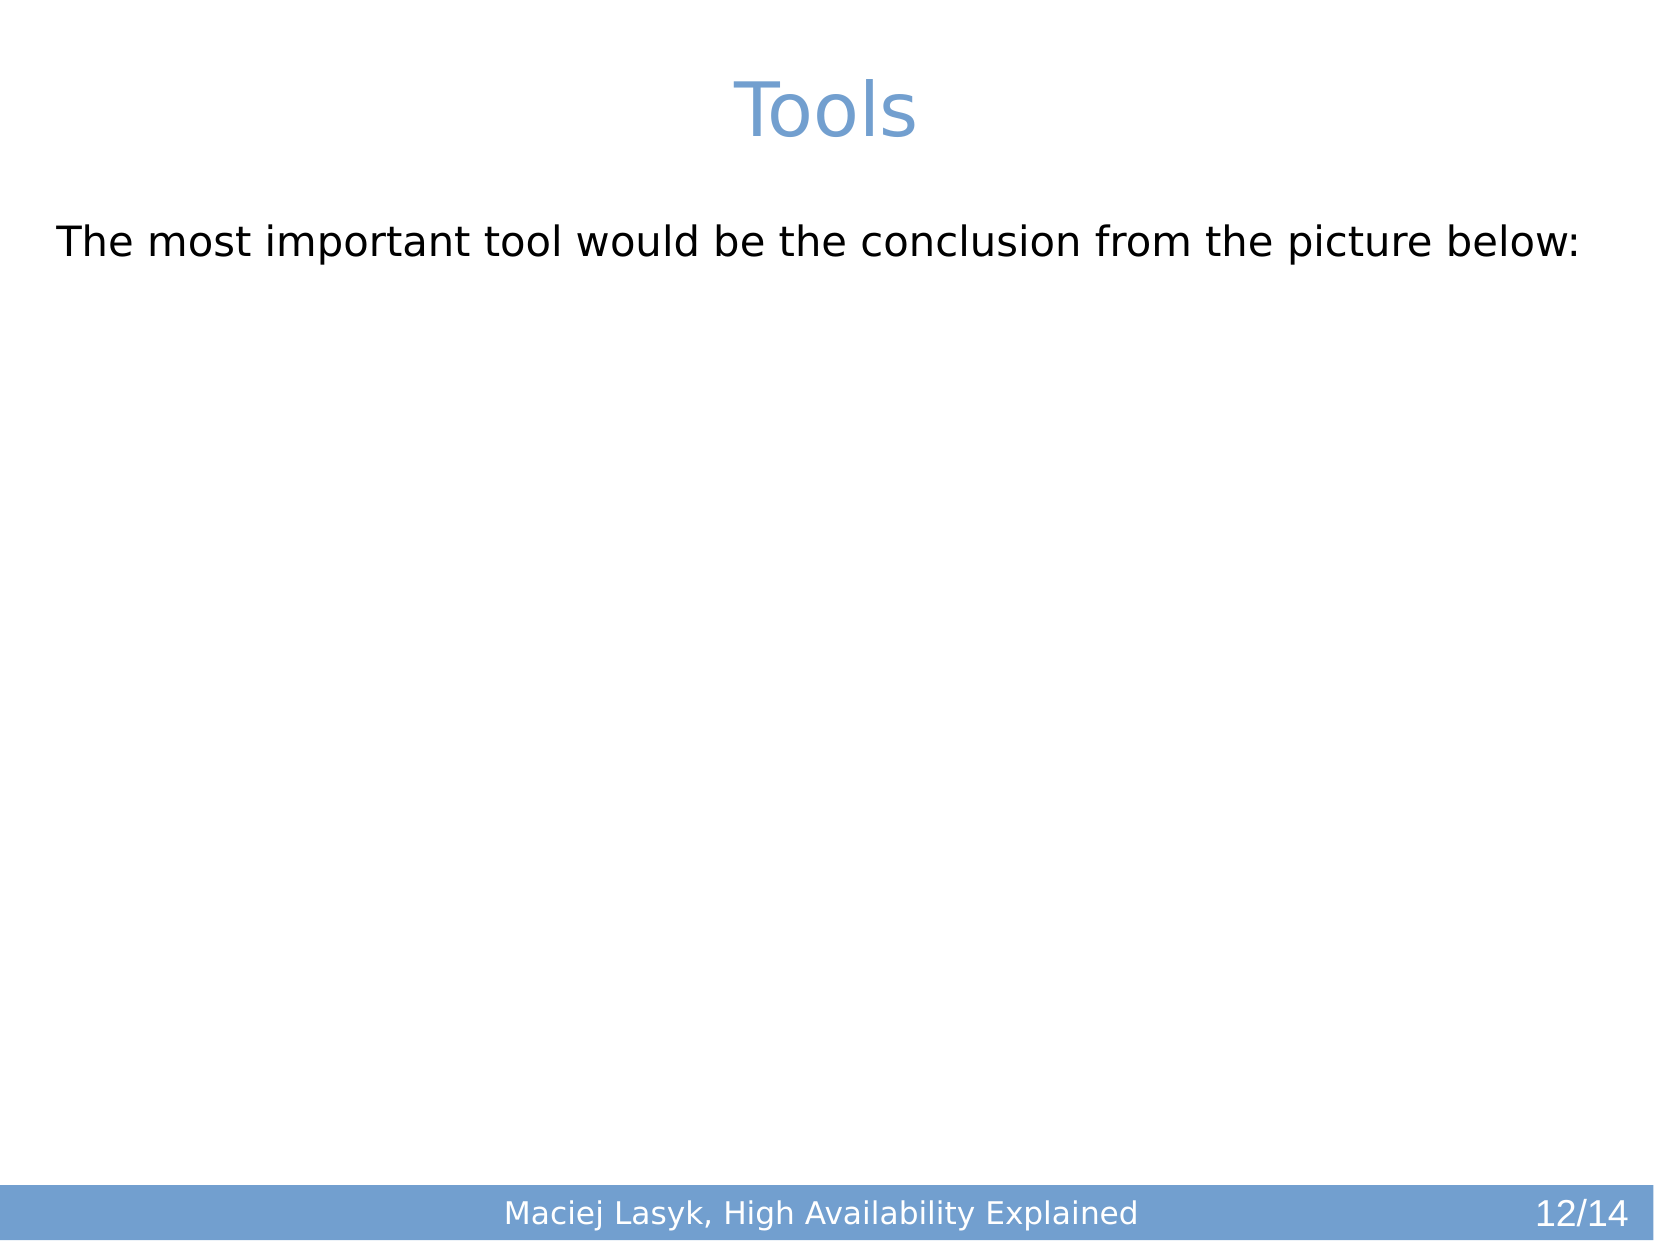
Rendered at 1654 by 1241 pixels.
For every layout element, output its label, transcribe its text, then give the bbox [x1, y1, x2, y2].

text_box Tools [719, 60, 934, 163]
text_box 12/14 [1509, 1185, 1644, 1241]
text_box [0, 1185, 1509, 1241]
text_box The most important tool would be the conclusion from the picture below: [41, 210, 1613, 274]
text_box Maciej Lasyk, High Availability Explained [489, 1188, 1165, 1240]
text_box [1644, 1185, 1654, 1241]
